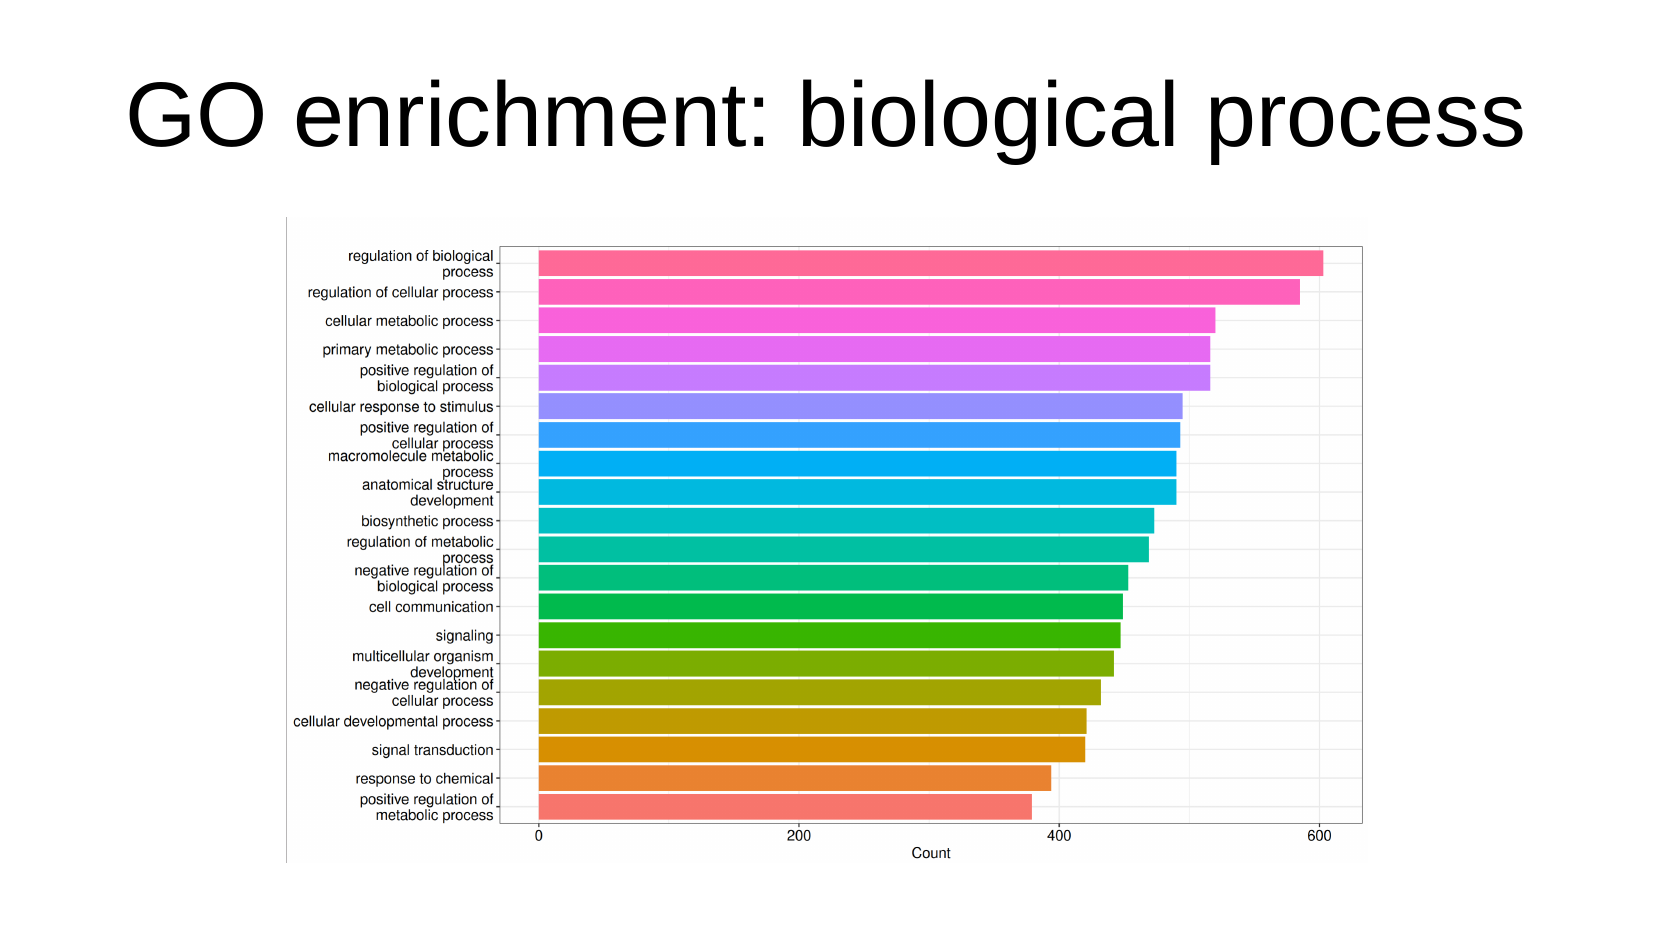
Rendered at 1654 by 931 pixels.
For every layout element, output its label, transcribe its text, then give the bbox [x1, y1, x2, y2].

picture [286, 217, 1368, 863]
title GO enrichment: biological process [82, 37, 1571, 193]
